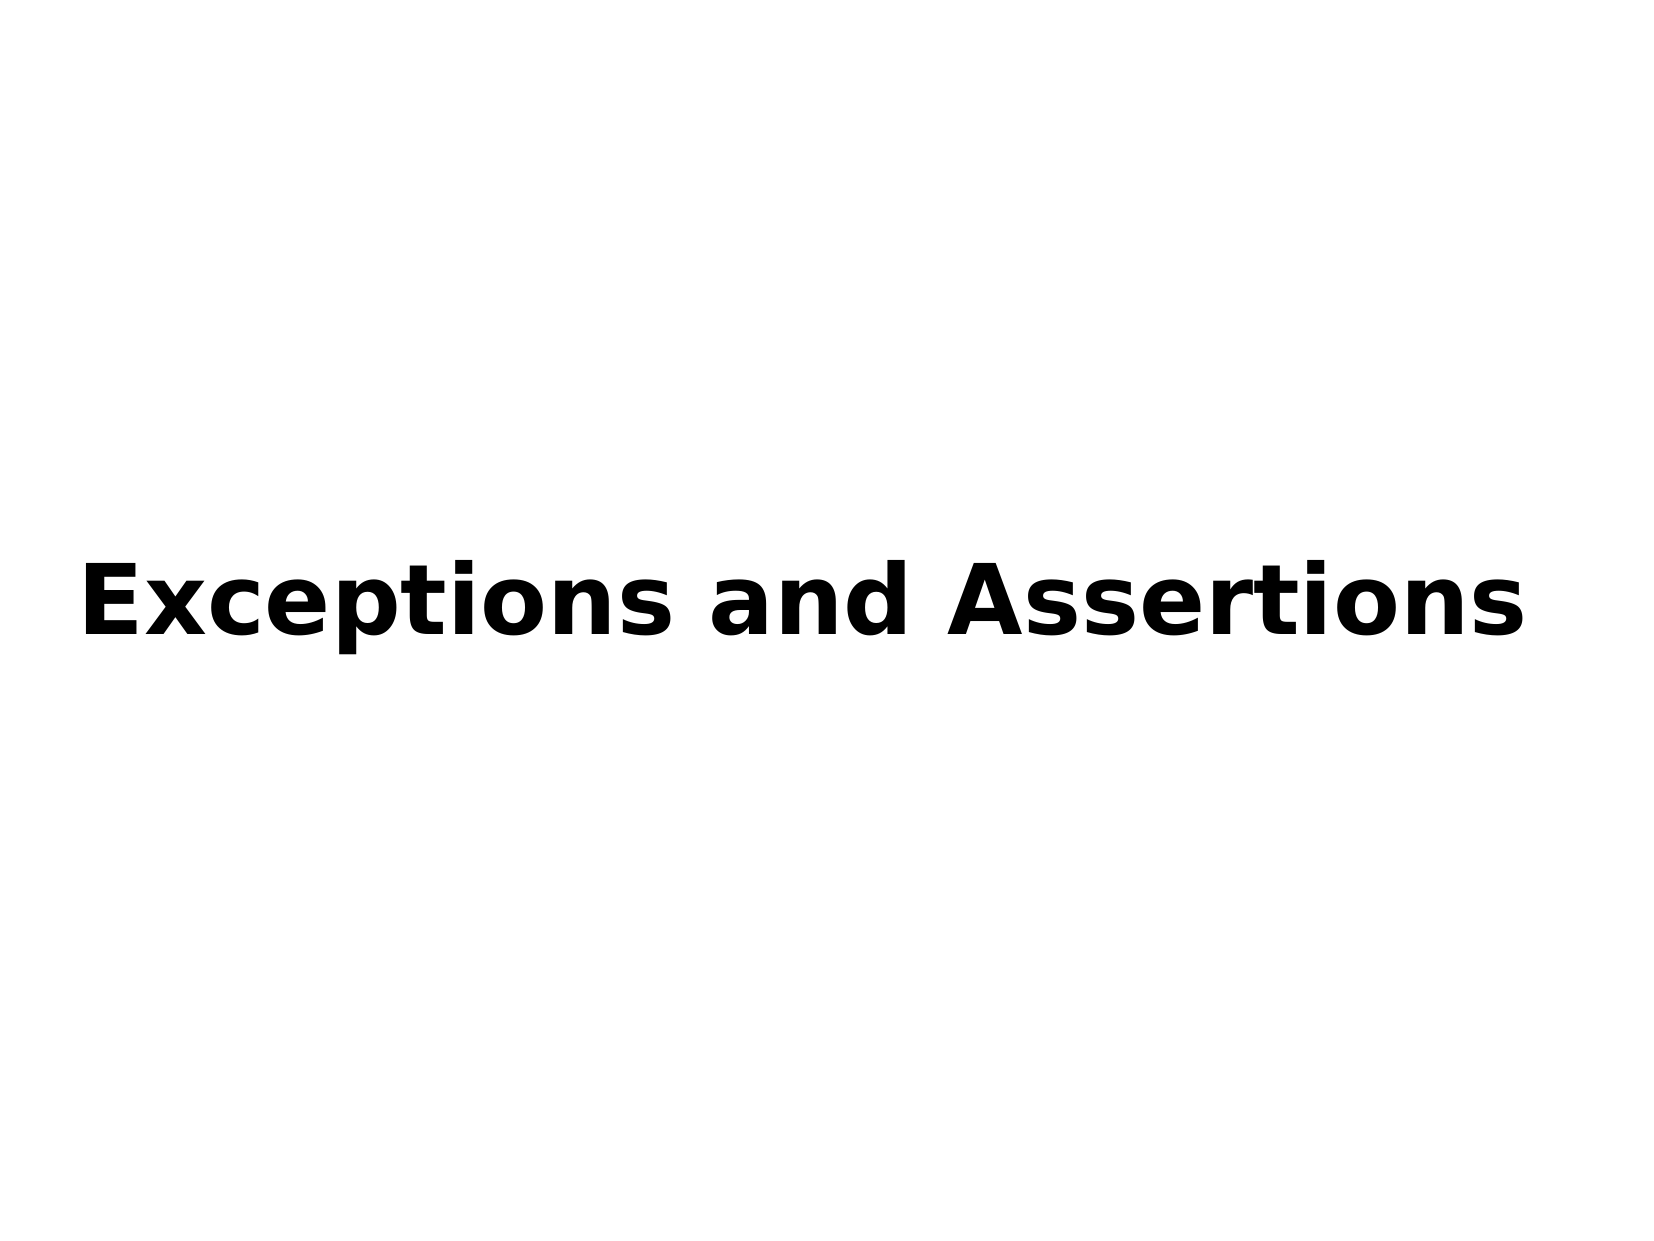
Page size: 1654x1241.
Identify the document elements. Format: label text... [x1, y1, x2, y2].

title Exceptions and Assertions [59, 527, 1548, 674]
